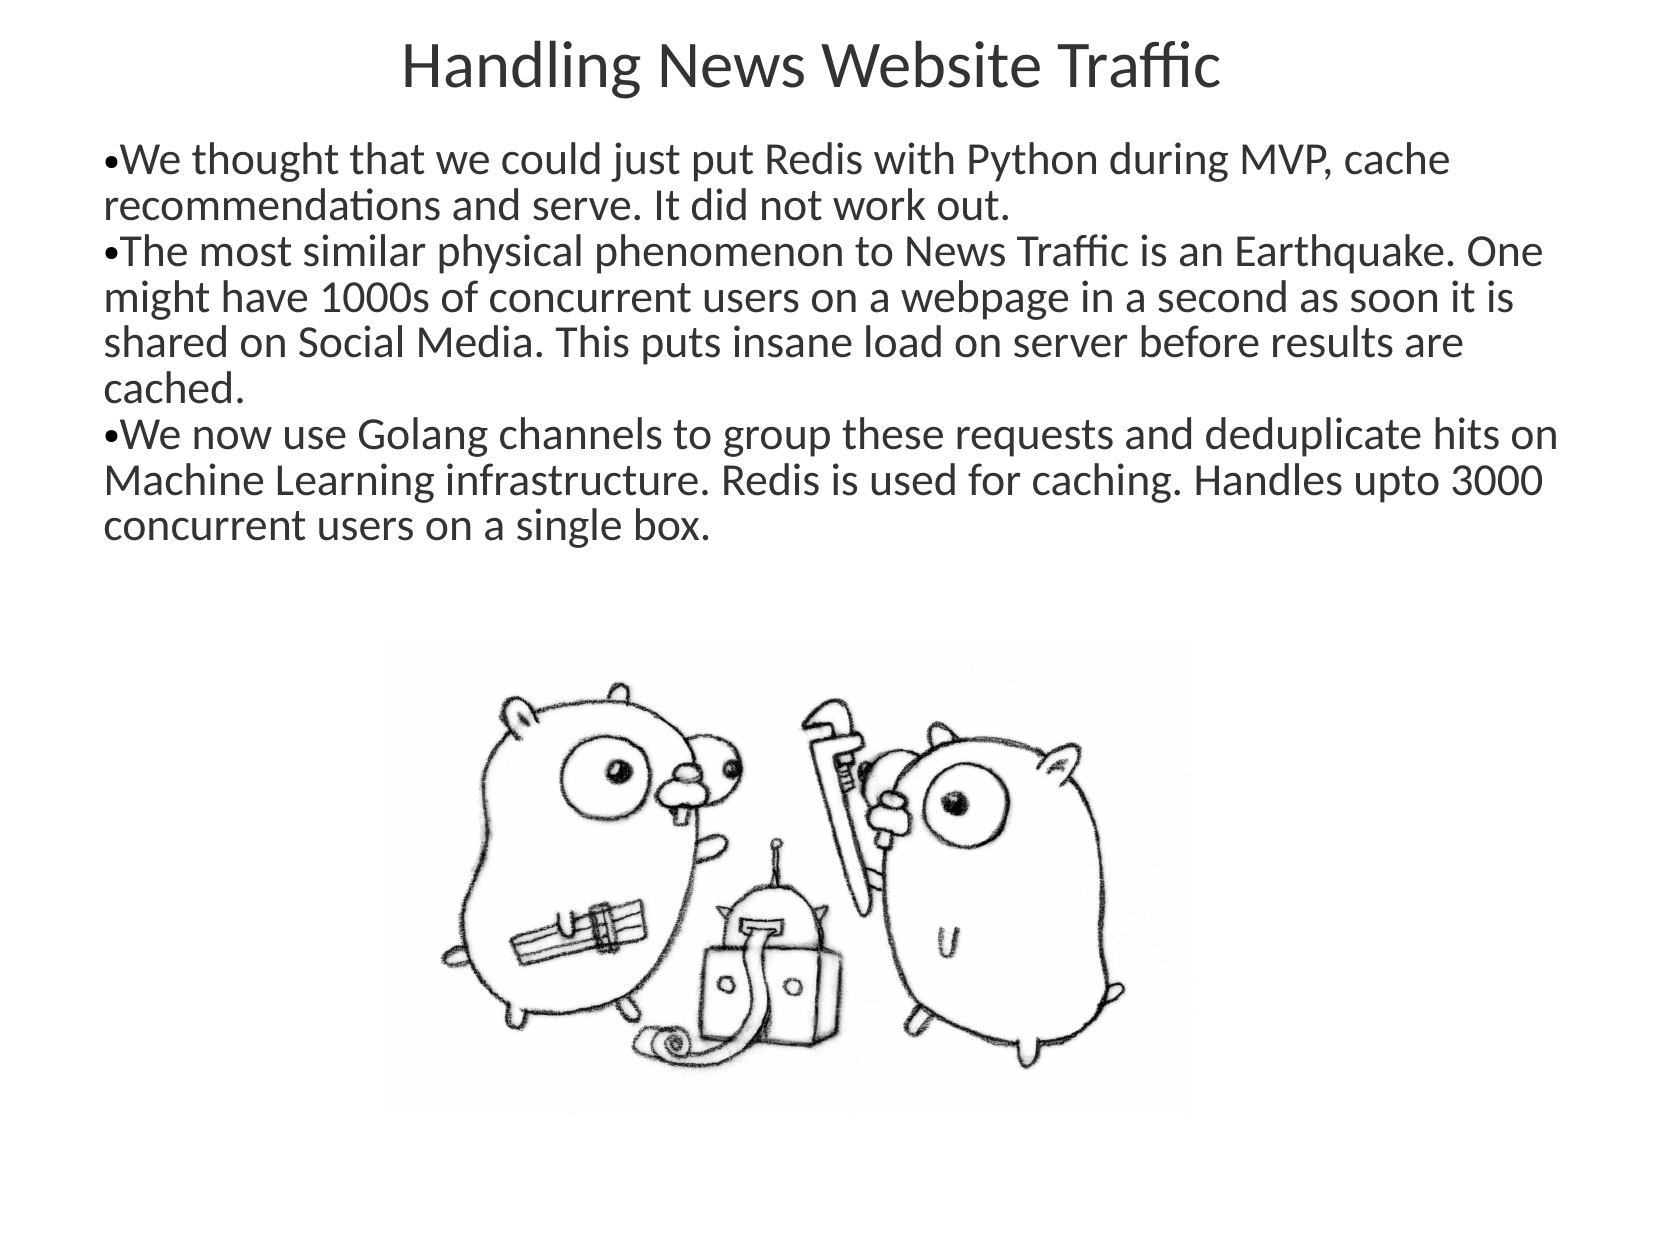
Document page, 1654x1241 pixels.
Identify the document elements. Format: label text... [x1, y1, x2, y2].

picture [383, 650, 1197, 1117]
text_box We thought that we could just put Redis with Python during MVP, cache recommendations and serve. It did not work out. The most similar physical phenomenon to News Traffic is an Earthquake. One might have 1000s of concurrent users on a webpage in a second as soon it is shared on Social Media. This puts insane load on server before results are cached. We now use Golang channels to group these requests and deduplicate hits on Machine Learning infrastructure. Redis is used for caching. Handles upto 3000 concurrent users on a single box. [88, 133, 1595, 650]
text_box Handling News Website Traffic [118, 29, 1506, 127]
